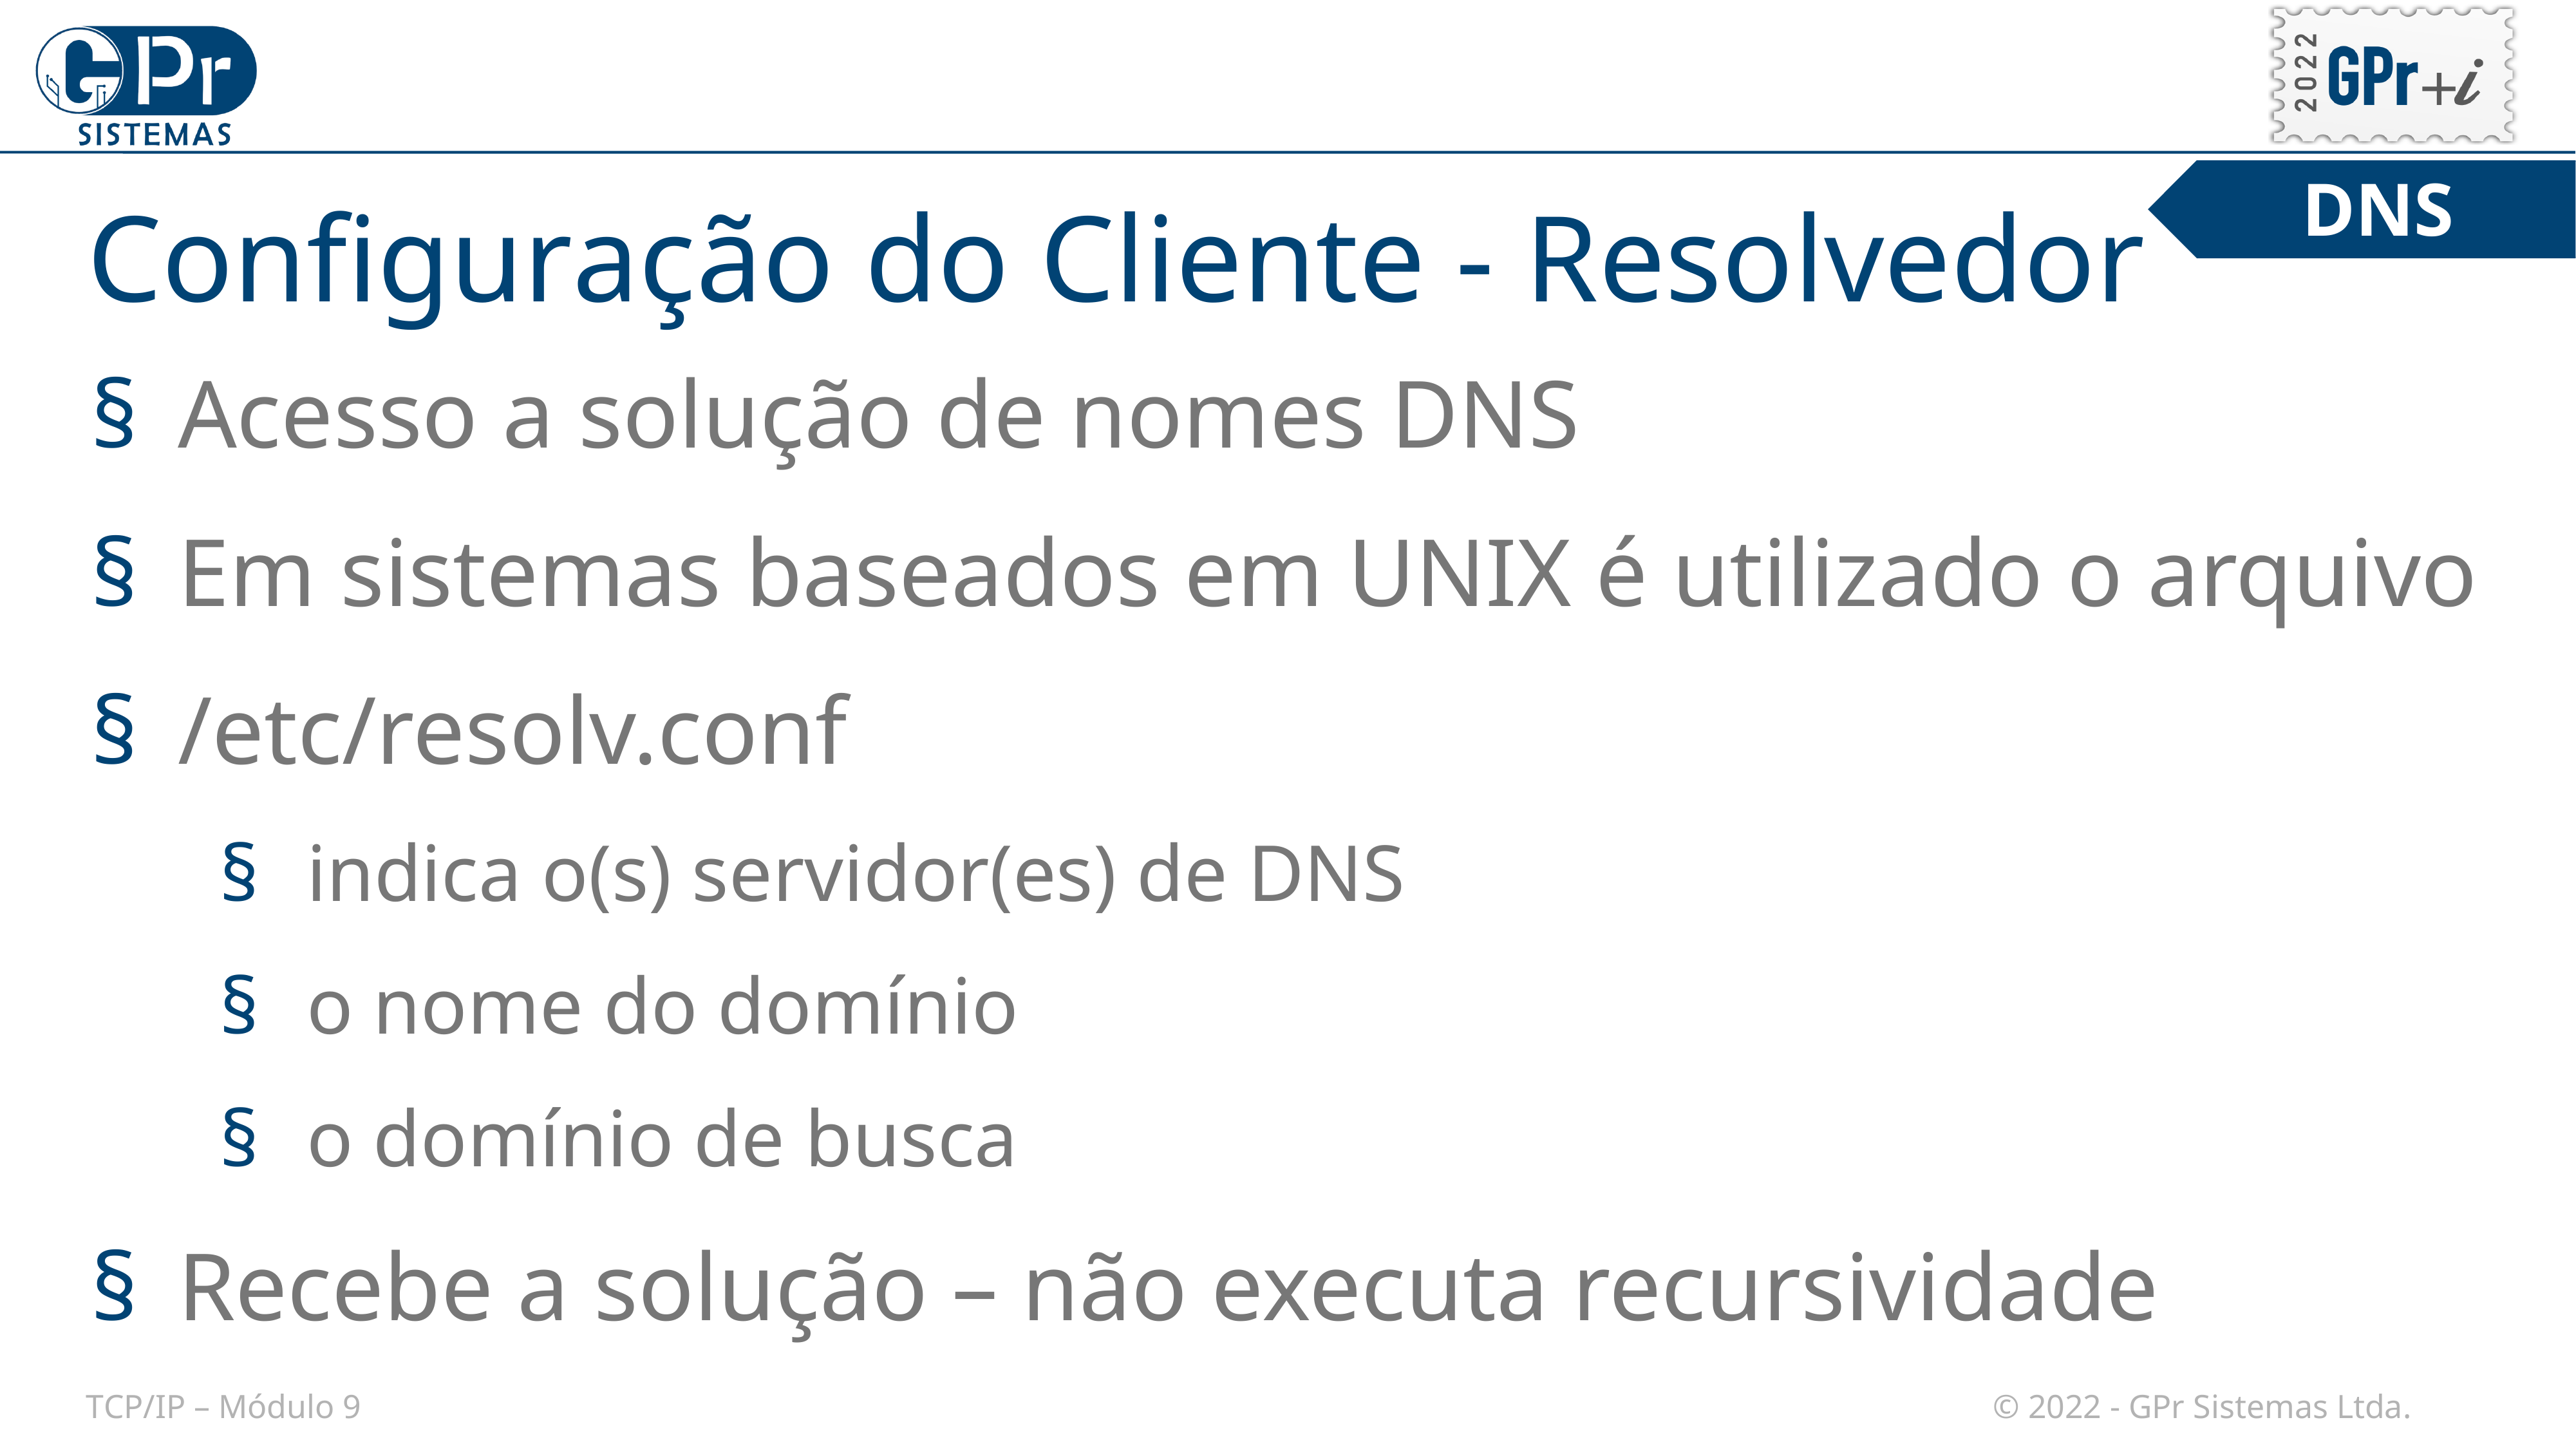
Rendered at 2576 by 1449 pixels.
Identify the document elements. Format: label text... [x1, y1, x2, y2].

text_box DNS [2219, 157, 2537, 256]
picture [34, 26, 257, 147]
list Configuração do Cliente - Resolvedor [81, 169, 2496, 343]
list Acesso a solução de nomes DNS Em sistemas baseados em UNIX é utilizado o arquivo /etc/resolv.conf indica o(s) servidor(es) de DNS o nome do domı́nio o domı́nio de busca Recebe a solução – não executa recursividade [80, 319, 2496, 1382]
text_box [2148, 160, 2576, 258]
picture [2268, 4, 2519, 145]
